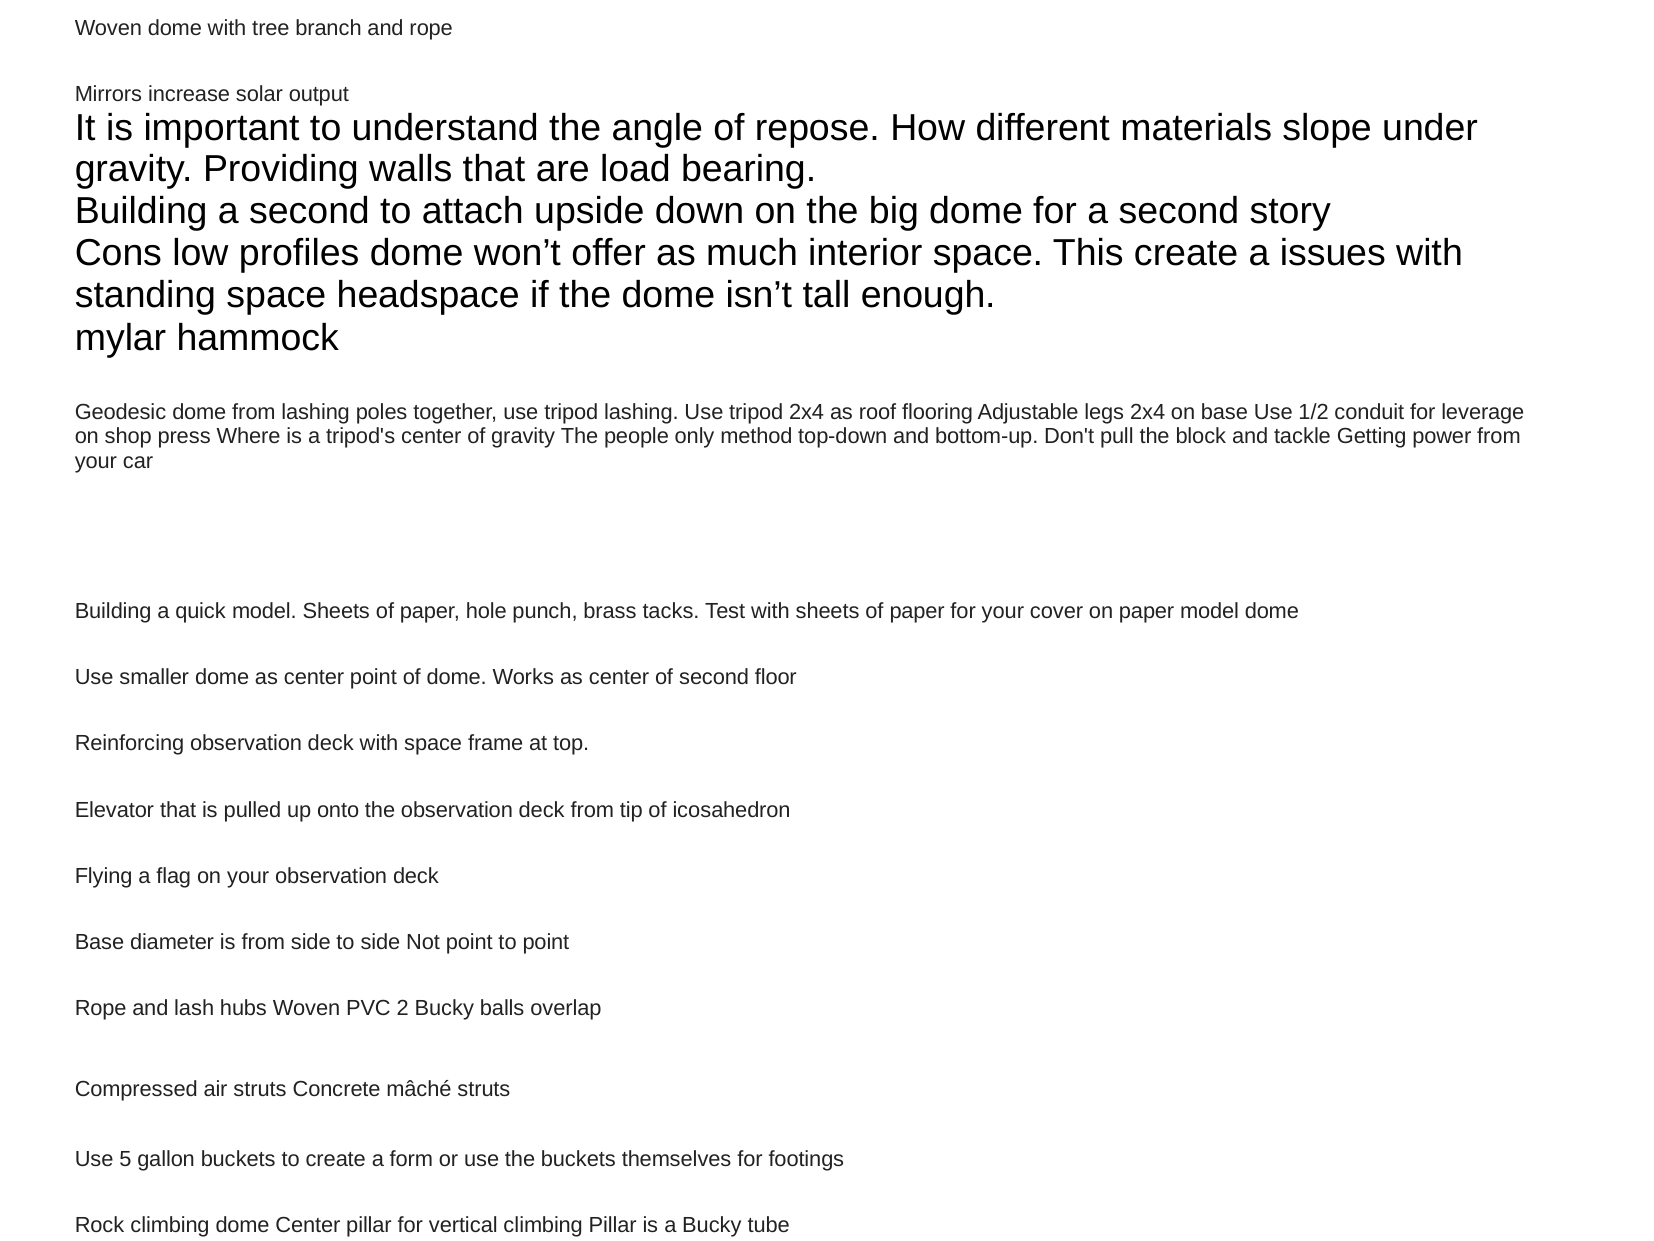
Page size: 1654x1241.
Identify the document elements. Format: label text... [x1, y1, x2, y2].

text_box Building Dome Models Paper tube held together by staples brass tacks sticks and clay balls Reciprocal Frames For flooring Suspening a floor or stairs from dome roof Stairway spiral on dome golden ratio Pit greenhouse geodesic dome Plastic gets more brittle at lower temperatures Woven dome with tree branch and rope Mirrors increase solar output It is important to understand the angle of repose. How different materials slope under gravity. Providing walls that are load bearing. Building a second to attach upside down on the big dome for a second story Cons low profiles dome won’t offer as much interior space. This create a issues with standing space headspace if the dome isn’t tall enough. mylar hammock Geodesic dome from lashing poles together, use tripod lashing. Use tripod 2x4 as roof flooring Adjustable legs 2x4 on base Use 1/2 conduit for leverage on shop press Where is a tripod's center of gravity The people only method top-down and bottom-up. Don't pull the block and tackle Getting power from your car Building a quick model. Sheets of paper, hole punch, brass tacks. Test with sheets of paper for your cover on paper model dome Use smaller dome as center point of dome. Works as center of second floor Reinforcing observation deck with space frame at top. Elevator that is pulled up onto the observation deck from tip of icosahedron Flying a flag on your observation deck Base diameter is from side to side Not point to point Rope and lash hubs Woven PVC 2 Bucky balls overlap Compressed air struts Concrete mâché struts Use 5 gallon buckets to create a form or use the buckets themselves for footings Rock climbing dome Center pillar for vertical climbing Pillar is a Bucky tube You can get sand by the ton from rock quarries $10 or less usually. Don't buy from lowes Home Depot. 50 pounds for $5 is not a good deal compared to what the quarries offer. If you're imperial, it may help to measure your cuts according to inches not feet, you may find your self accidentally cutting 2 ft 2 in instead of 3 ft 2 in. I know this from personal experience Apply an electric charge to make something translucent Diamond ladder along with climbing harness to move around the dome Anchored tripods vs tetrahedrons Build one dome easy to upgrade, compatible chord factors Making multiple domes that will also make a larger one. Easy way to remember dome struts for different frequencies. Hubs made from woven rebar Pit greenhouse geodesic dome Plastic gets more brittle at lower temperatures Woven dome with tree branch and rope Mirrors increase solar output It is important to understand the angle of repose. How different materials slope under gravity. Providing walls that are load bearing. Building a second to attach upside down on the big dome for a second story Cons low profiles dome won’t offer as much interior space. This create a issues with standing space headspace if the dome isn’t tall enough. mylar hammock Geodesic dome from lashing poles together, use tripod lashing. Use tripod 2x4 as roof flooring Adjustable legs 2x4 on base Use 1/2 conduit for leverage on shop press Where is a tripod's center of gravity The people only method top-down and bottom-up. Don't pull the block and tackle Getting power from your car [60, 0, 1561, 1241]
